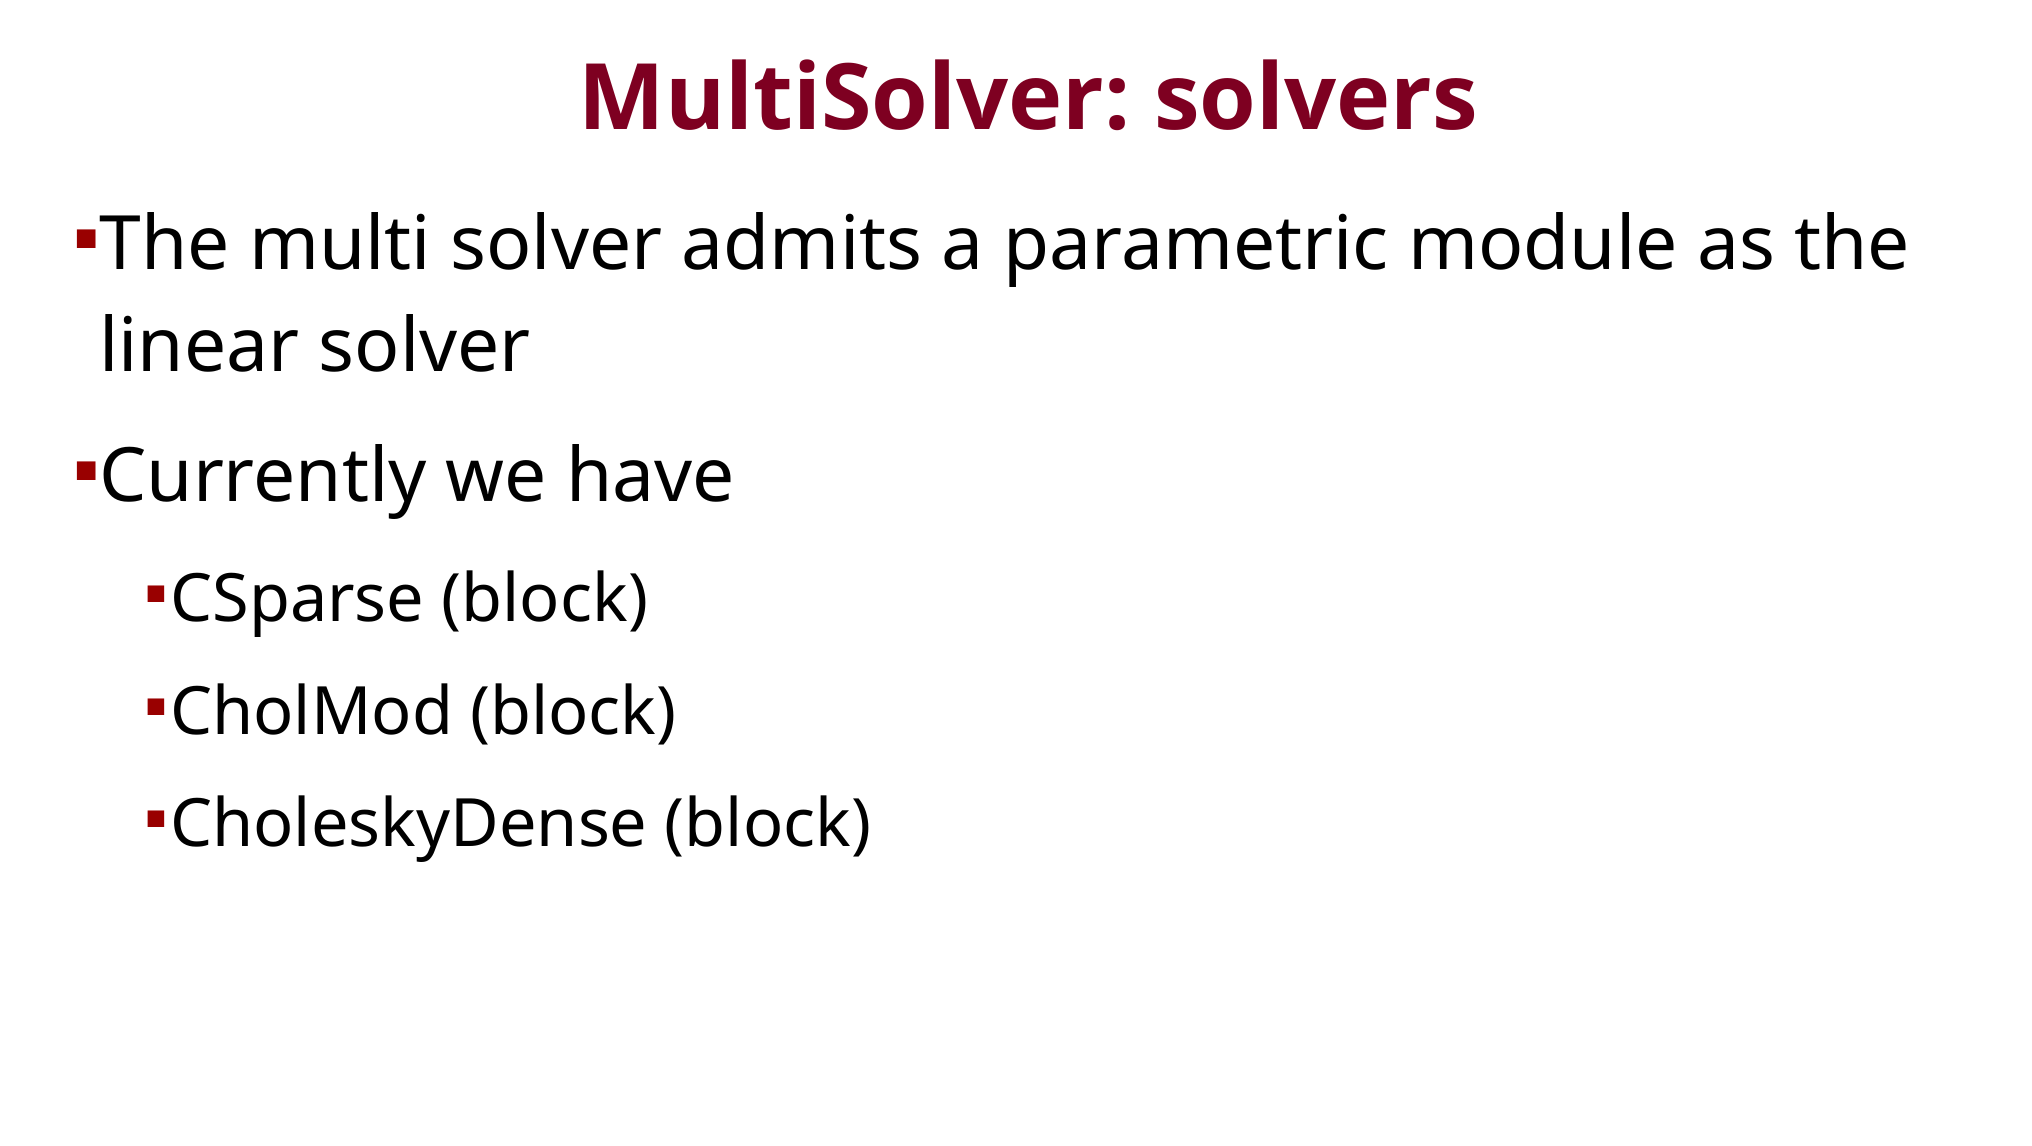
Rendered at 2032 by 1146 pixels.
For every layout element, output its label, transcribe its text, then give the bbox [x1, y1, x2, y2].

list The multi solver admits a parametric module as the linear solver Currently we have CSparse (block) CholMod (block) CholeskyDense (block) [59, 188, 1985, 1111]
title MultiSolver: solvers [37, 10, 2020, 178]
